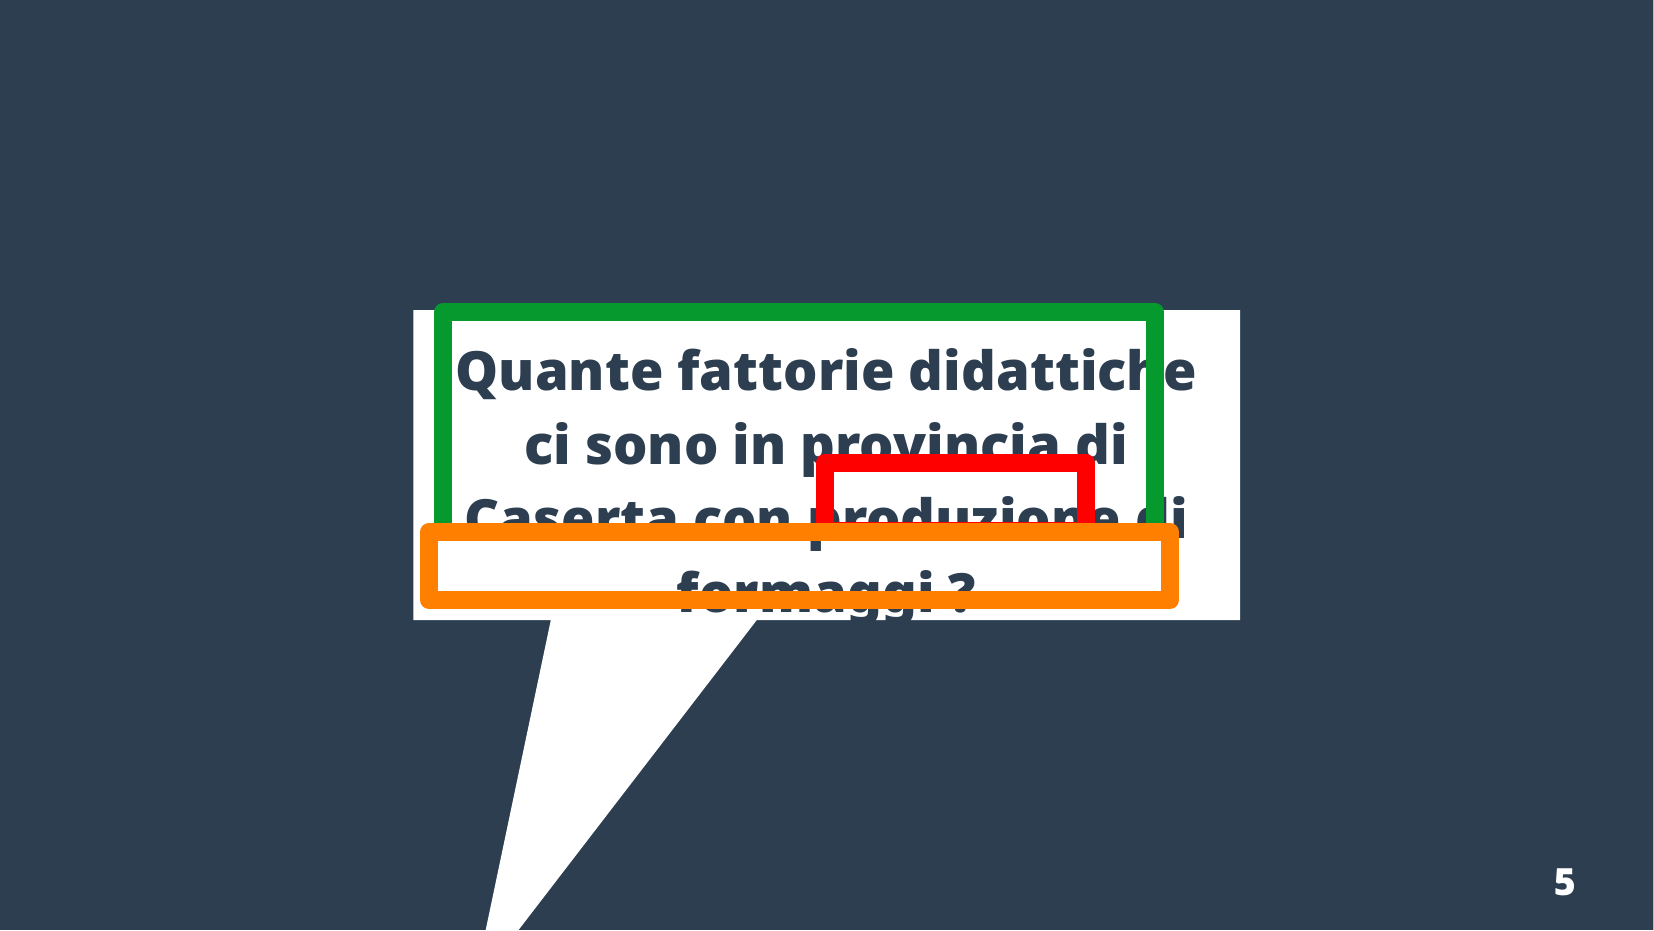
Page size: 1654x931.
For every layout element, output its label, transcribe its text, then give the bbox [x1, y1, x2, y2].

title Quante fattorie didattiche ci sono in provincia di Caserta con produzione di formaggi ? [834, 472, 1077, 522]
title Quante fattorie didattiche ci sono in provincia di Caserta con produzione di formaggi ? [442, 541, 1161, 591]
title Quante fattorie didattiche ci sono in provincia di Caserta con produzione di formaggi ? [452, 332, 1146, 523]
title Quante fattorie didattiche ci sono in provincia di Caserta con produzione di formaggi ? [1164, 332, 1211, 598]
